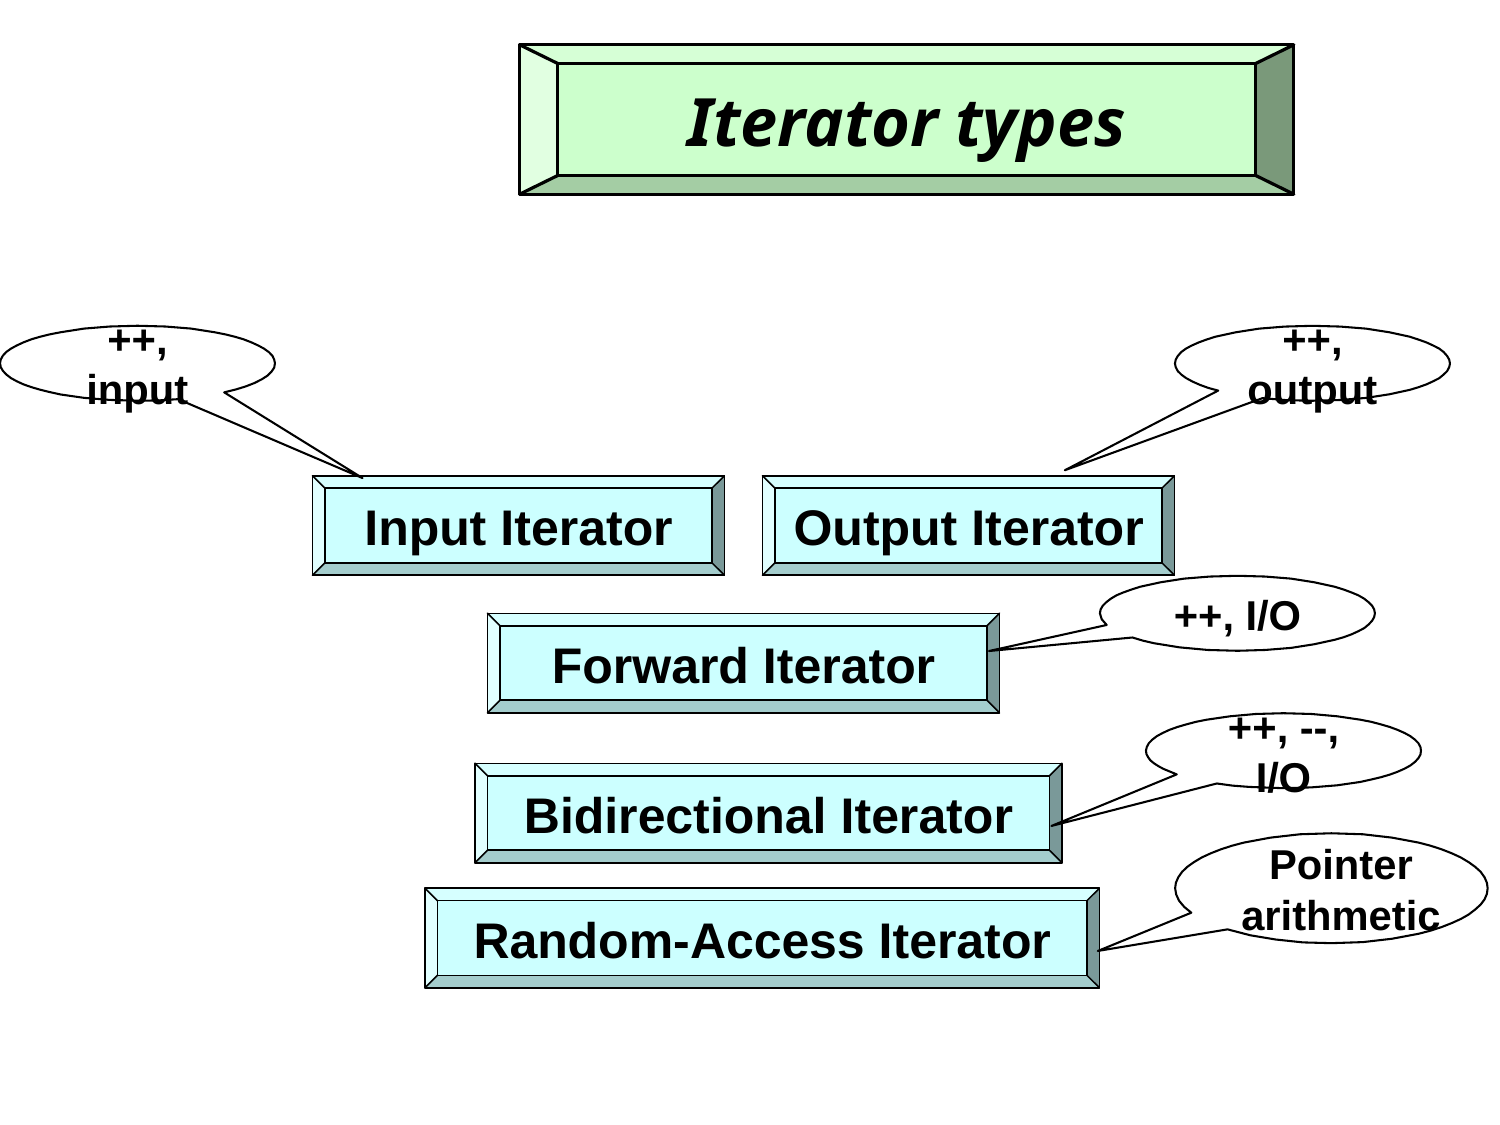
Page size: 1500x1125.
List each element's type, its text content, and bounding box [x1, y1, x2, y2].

text_box Forward Iterator [515, 632, 973, 695]
text_box Bidirectional Iterator [502, 782, 1035, 845]
picture [474, 762, 1068, 869]
text_box ++, output [1226, 342, 1399, 384]
text_box ++, --, I/O [1197, 730, 1370, 772]
text_box ++, input [51, 342, 224, 384]
picture [311, 474, 730, 581]
text_box Output Iterator [790, 494, 1148, 557]
picture [761, 474, 1180, 581]
picture [486, 612, 1005, 719]
text_box Iterator types [586, 69, 1228, 170]
picture [424, 887, 1105, 994]
picture [517, 43, 1306, 200]
text_box ++, I/O [1151, 592, 1324, 634]
text_box Input Iterator [340, 494, 698, 557]
text_box Random-Access Iterator [452, 906, 1073, 970]
text_box Pointer arithmetic [1231, 855, 1451, 922]
